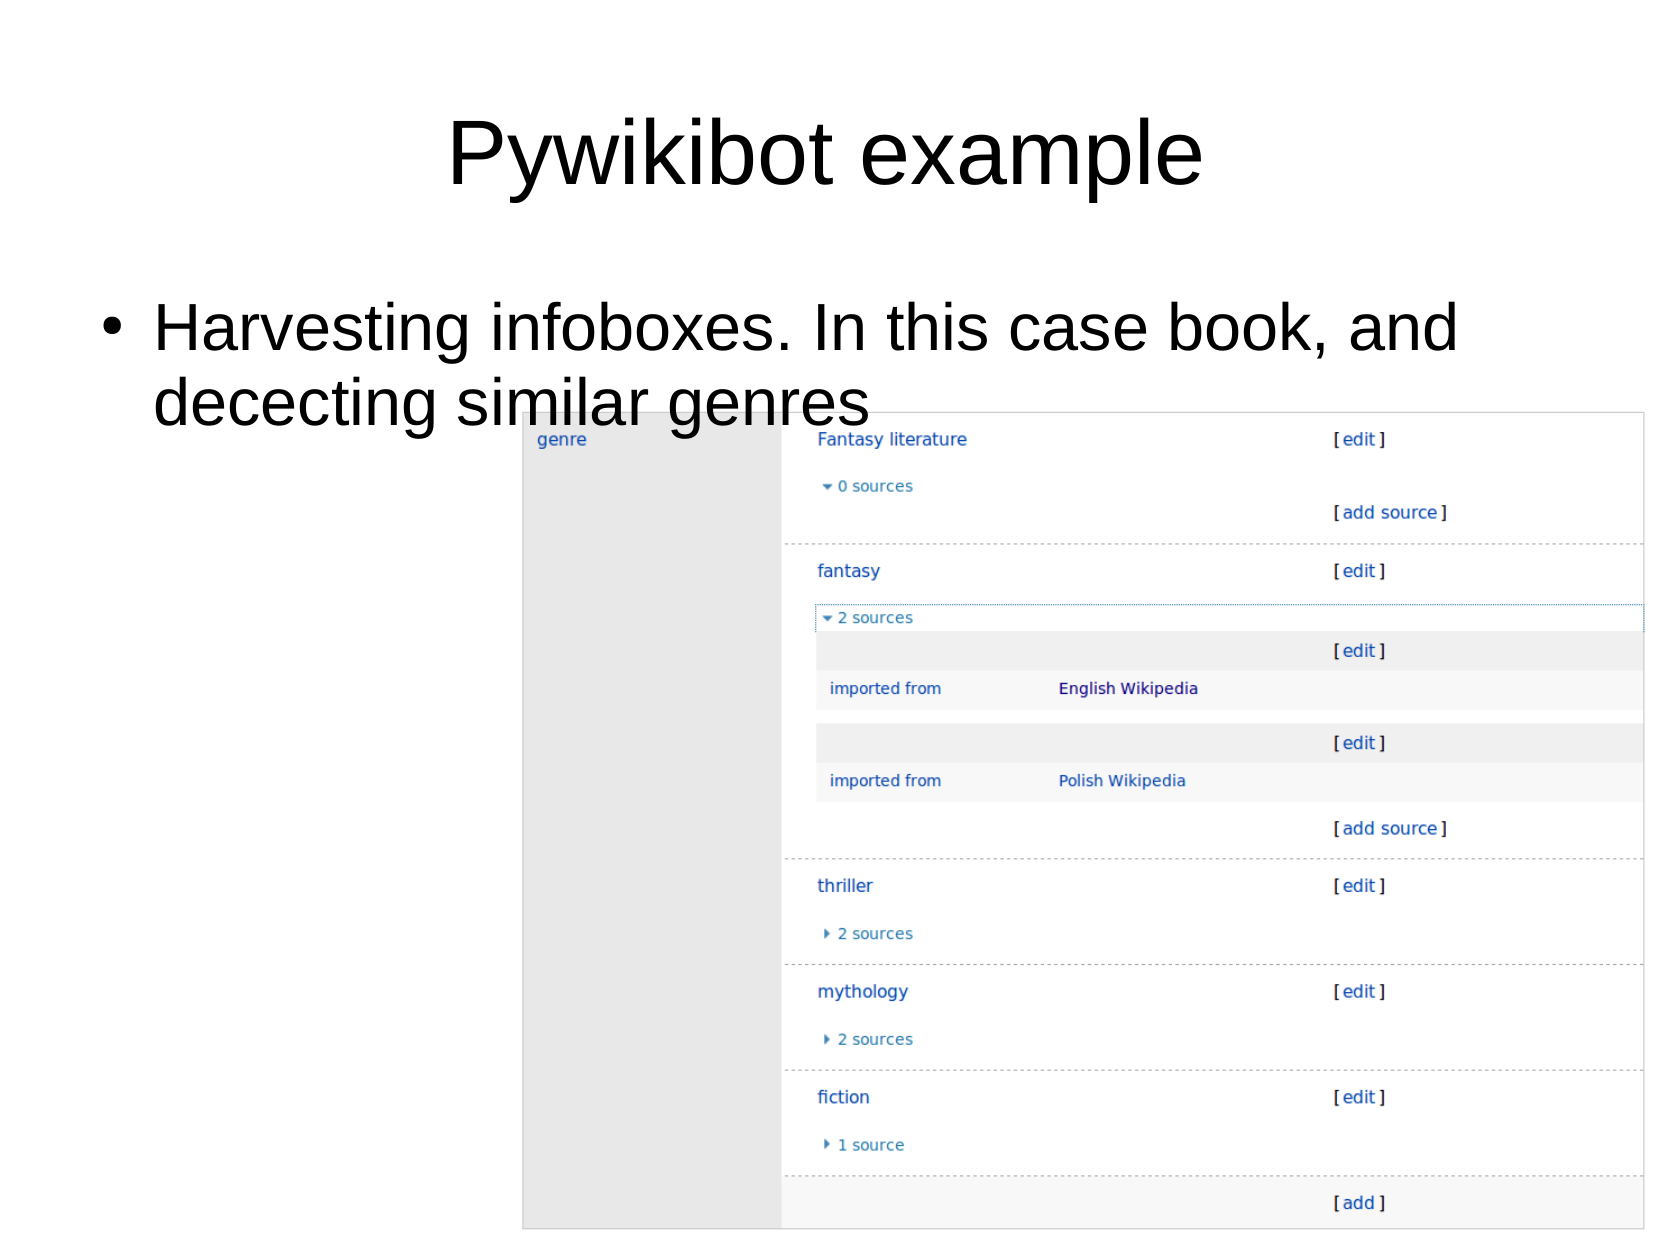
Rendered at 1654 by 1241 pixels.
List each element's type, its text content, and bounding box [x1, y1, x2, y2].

picture [510, 404, 1654, 1235]
list Harvesting infoboxes. In this case book, and dececting similar genres [82, 290, 1538, 1010]
title Pywikibot example [82, 49, 1571, 257]
